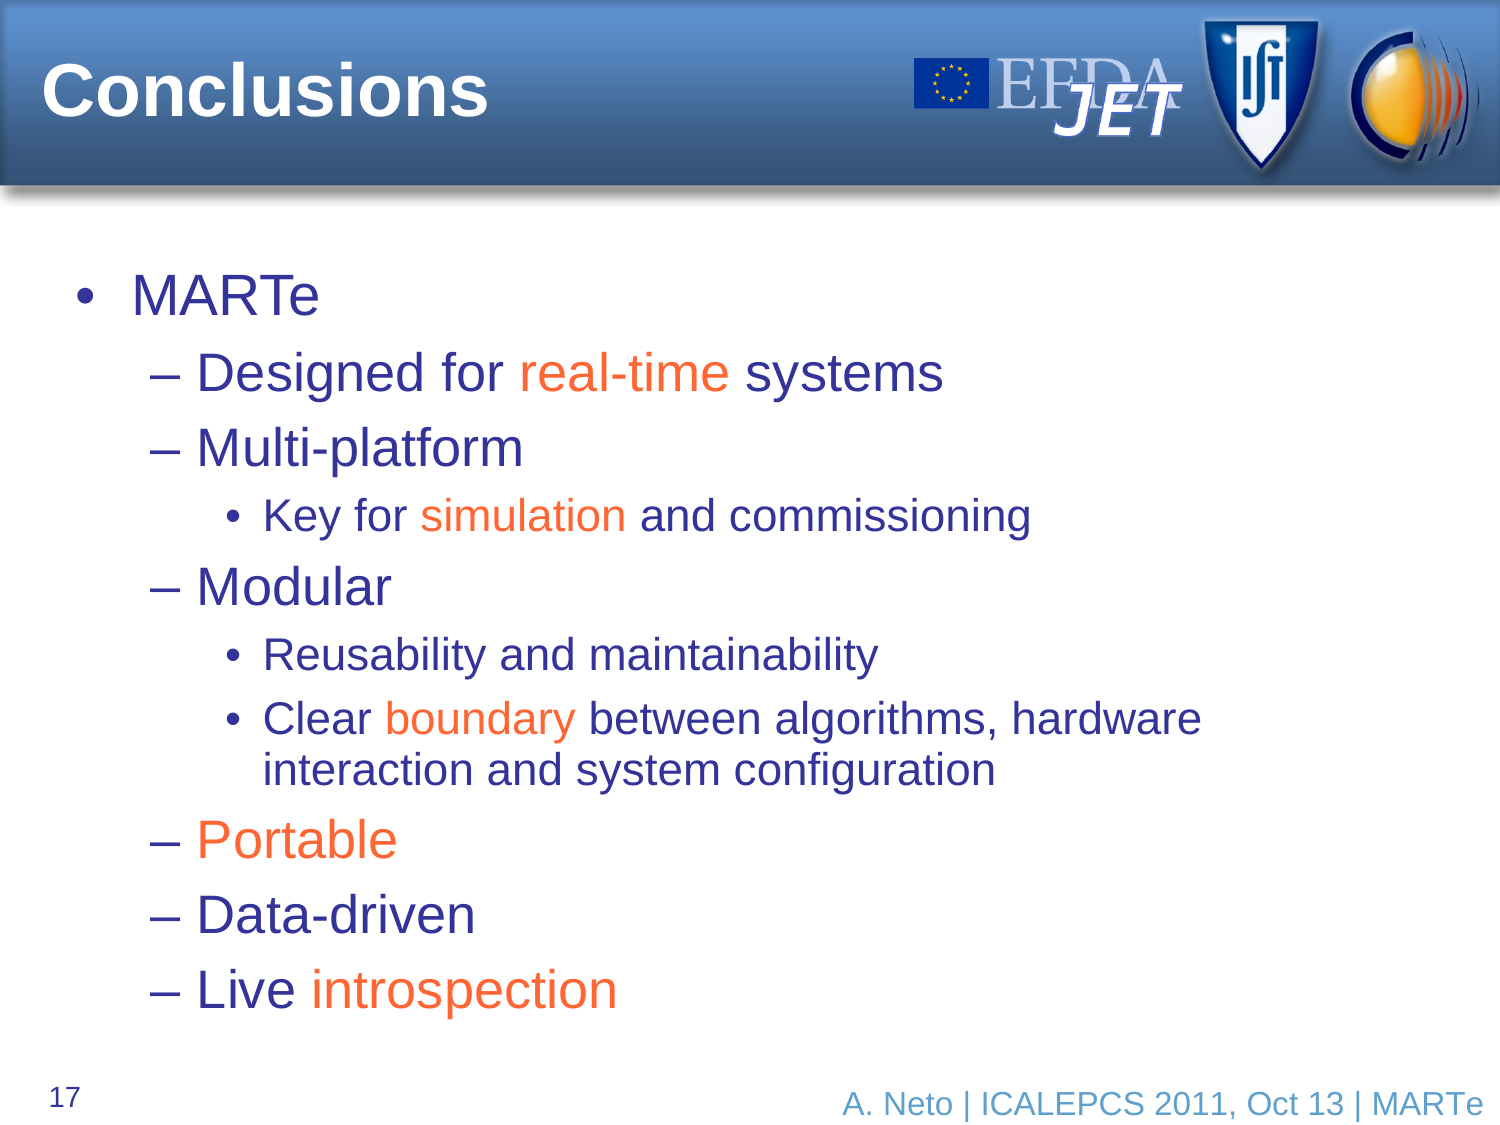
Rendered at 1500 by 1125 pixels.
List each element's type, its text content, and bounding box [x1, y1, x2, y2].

list MARTe Designed for real-time systems Multi-platform Key for simulation and commissioning Modular Reusability and maintainability Clear boundary between algorithms, hardware interaction and system configuration Portable Data-driven Live introspection [75, 262, 1426, 1021]
title Conclusions [41, 0, 1129, 181]
picture [0, 0, 1500, 207]
